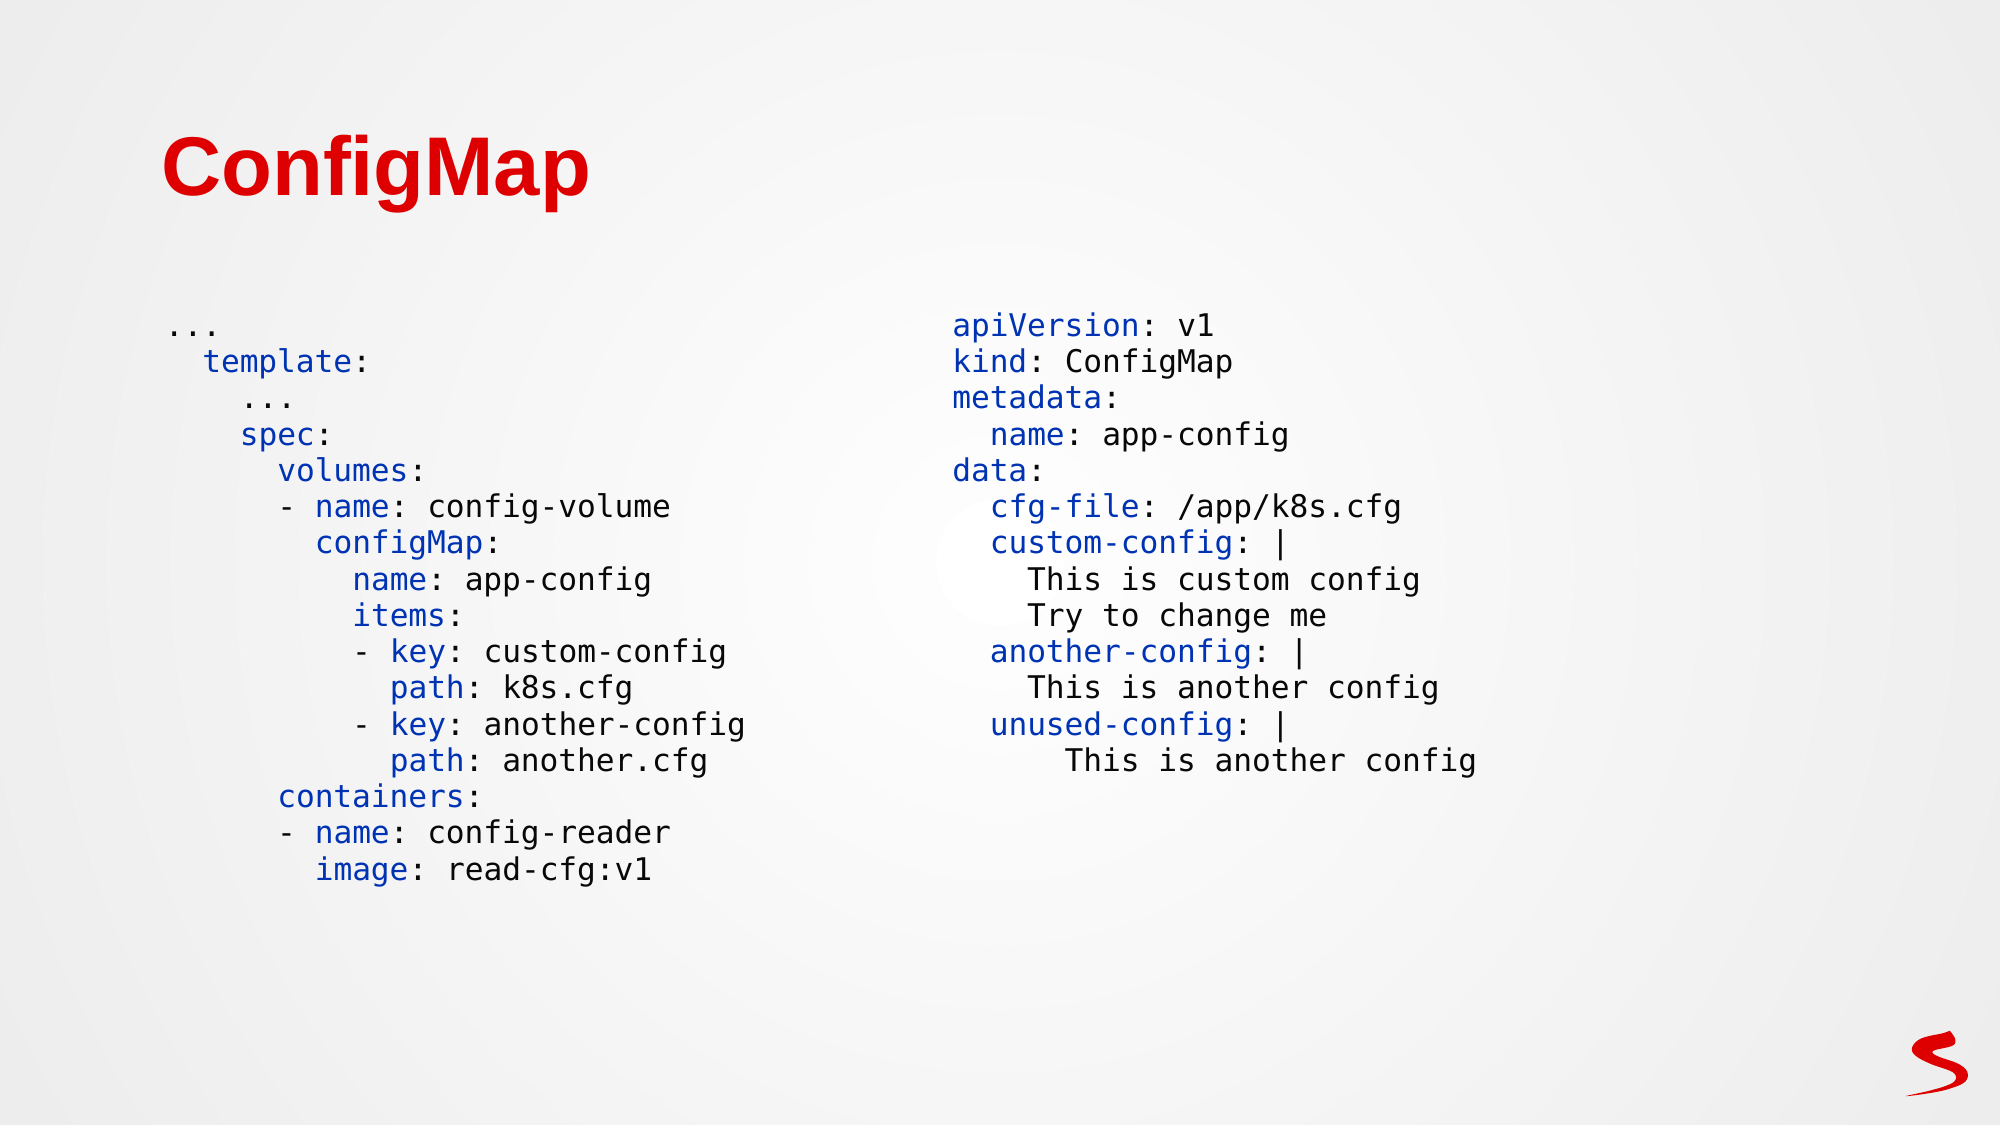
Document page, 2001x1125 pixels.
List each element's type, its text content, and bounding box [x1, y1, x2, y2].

text_box ConfigMap [146, 112, 1816, 229]
text_box apiVersion: v1 kind: ConfigMap metadata: name: app-config data: cfg-file: /app/k8s.cfg custom-config: | This is custom config Try to change me another-config: | This is another config unused-config: | This is another config [937, 299, 1538, 895]
text_box ... template: ... spec: volumes: - name: config-volume configMap: name: app-config items: - key: custom-config path: k8s.cfg - key: another-config path: another.cfg containers: - name: config-reader image: read-cfg:v1 [150, 299, 761, 895]
